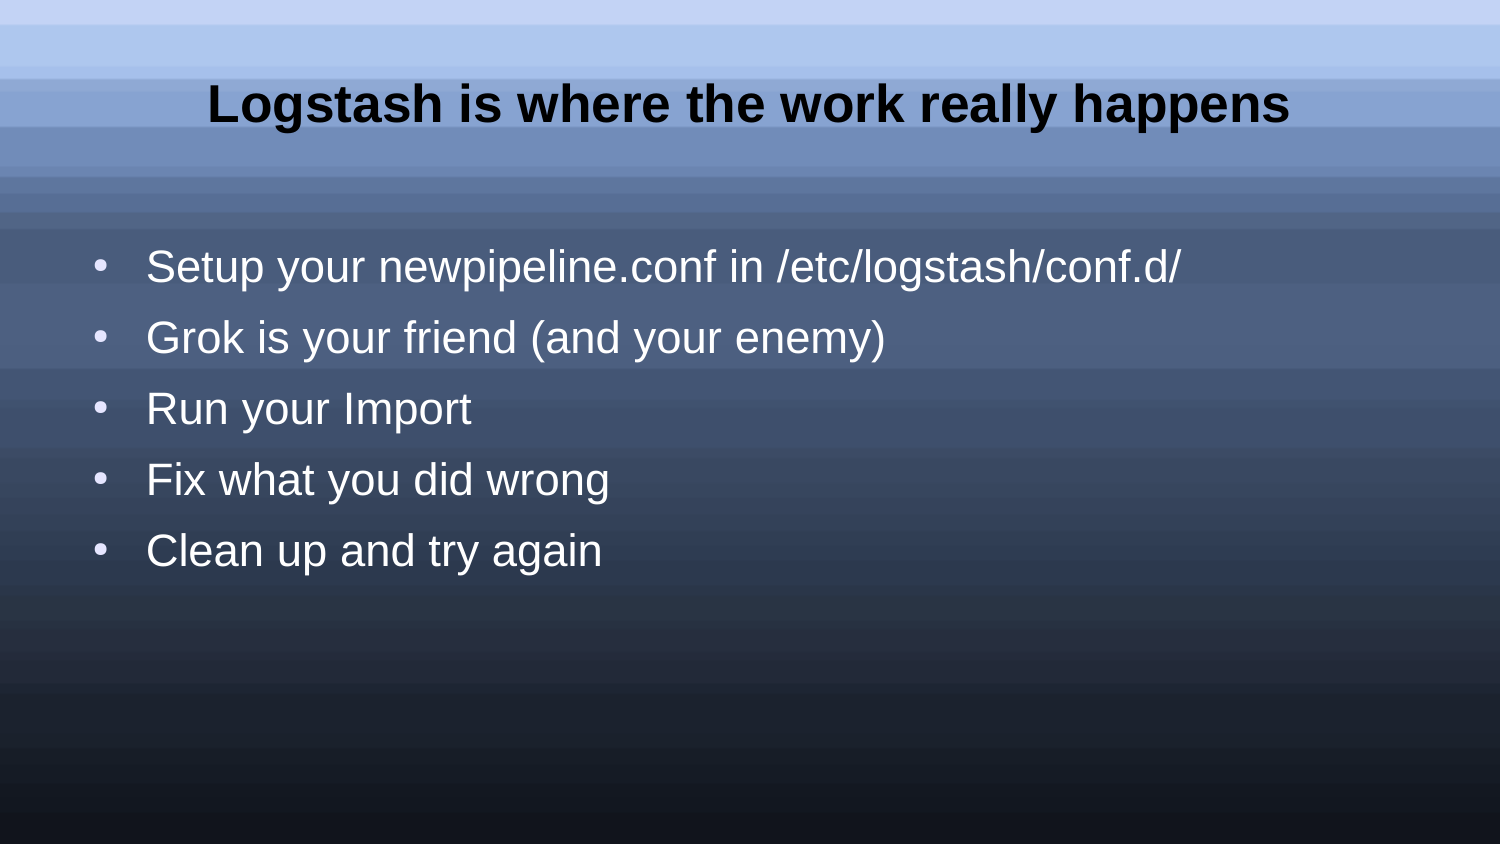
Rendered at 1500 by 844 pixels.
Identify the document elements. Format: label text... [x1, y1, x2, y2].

title Logstash is where the work really happens [75, 33, 1425, 175]
list Setup your newpipeline.conf in /etc/logstash/conf.d/ Grok is your friend (and your enemy) Run your Import Fix what you did wrong Clean up and try again [75, 241, 1425, 755]
picture [0, 0, 1500, 844]
